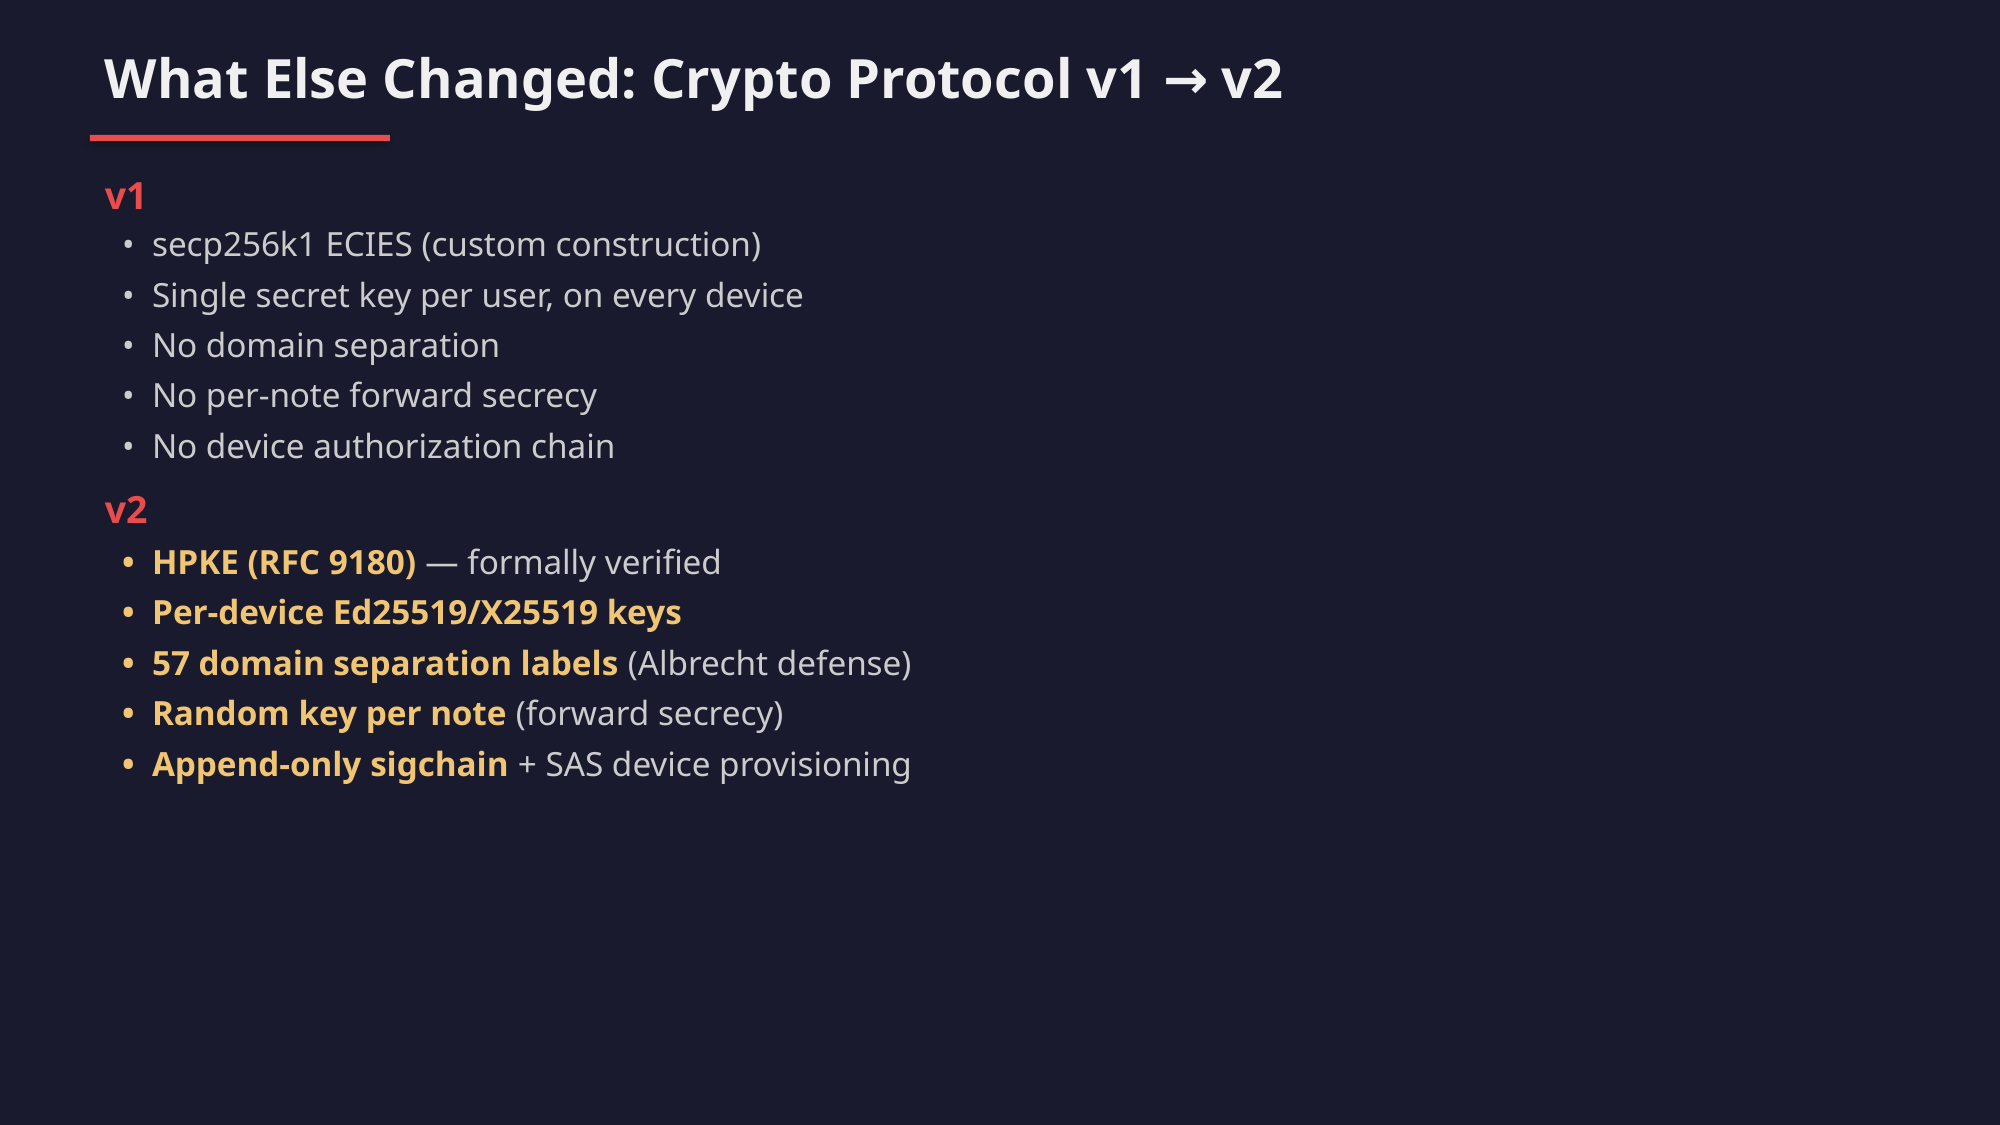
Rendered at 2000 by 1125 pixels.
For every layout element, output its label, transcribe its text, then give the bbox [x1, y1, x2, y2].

text_box v1 • secp256k1 ECIES (custom construction) • Single secret key per user, on every device • No domain separation • No per-note forward secrecy • No device authorization chain v2 • HPKE (RFC 9180) — formally verified • Per-device Ed25519/X25519 keys • 57 domain separation labels (Albrecht defense) • Random key per note (forward secrecy) • Append-only sigchain + SAS device provisioning [89, 164, 1910, 791]
text_box What Else Changed: Crypto Protocol v1 → v2 [89, 37, 1910, 118]
text_box [89, 134, 390, 142]
